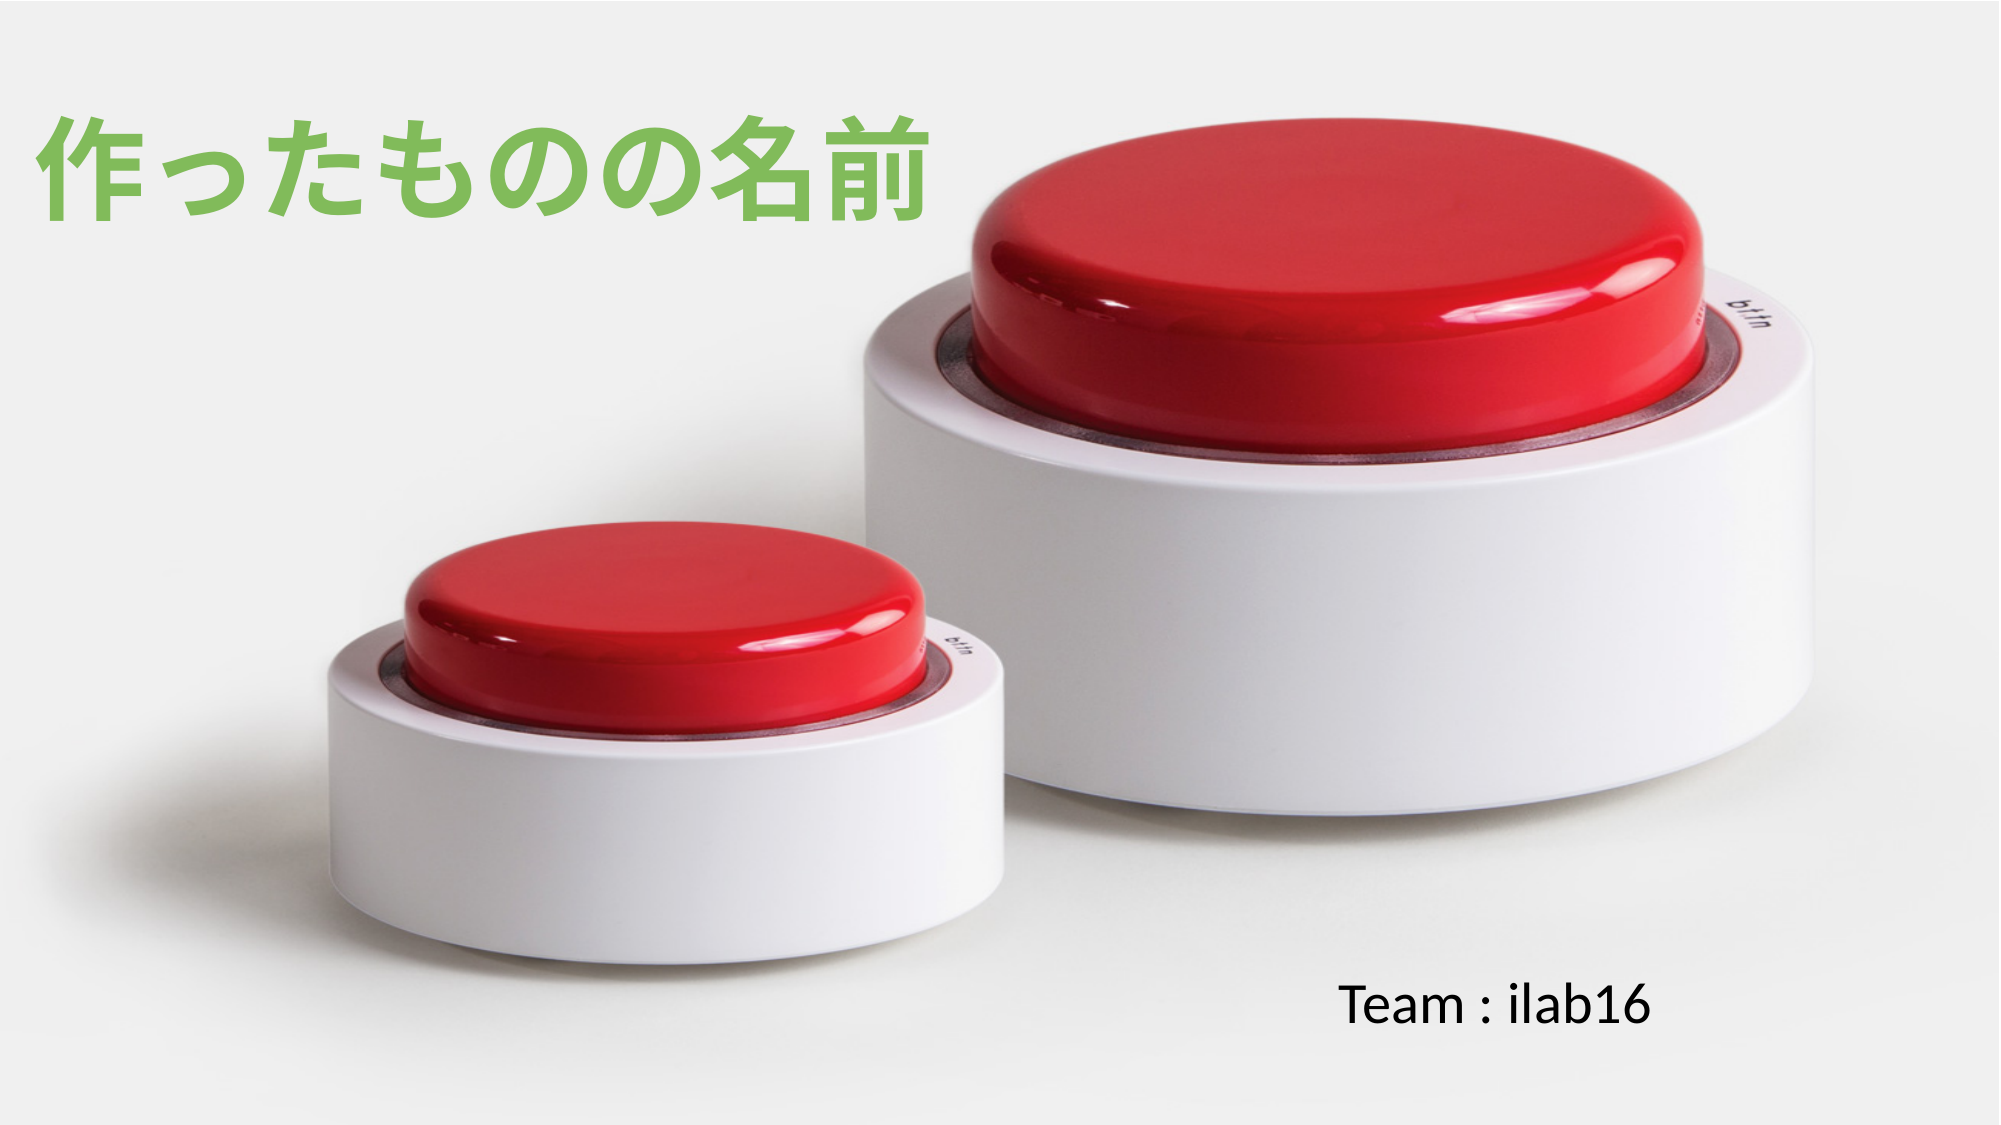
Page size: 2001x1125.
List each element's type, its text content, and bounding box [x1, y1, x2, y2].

text_box Team : ilab16 [1324, 957, 1827, 1043]
text_box 作ったものの名前 [18, 91, 949, 242]
picture [0, 1, 1999, 1125]
